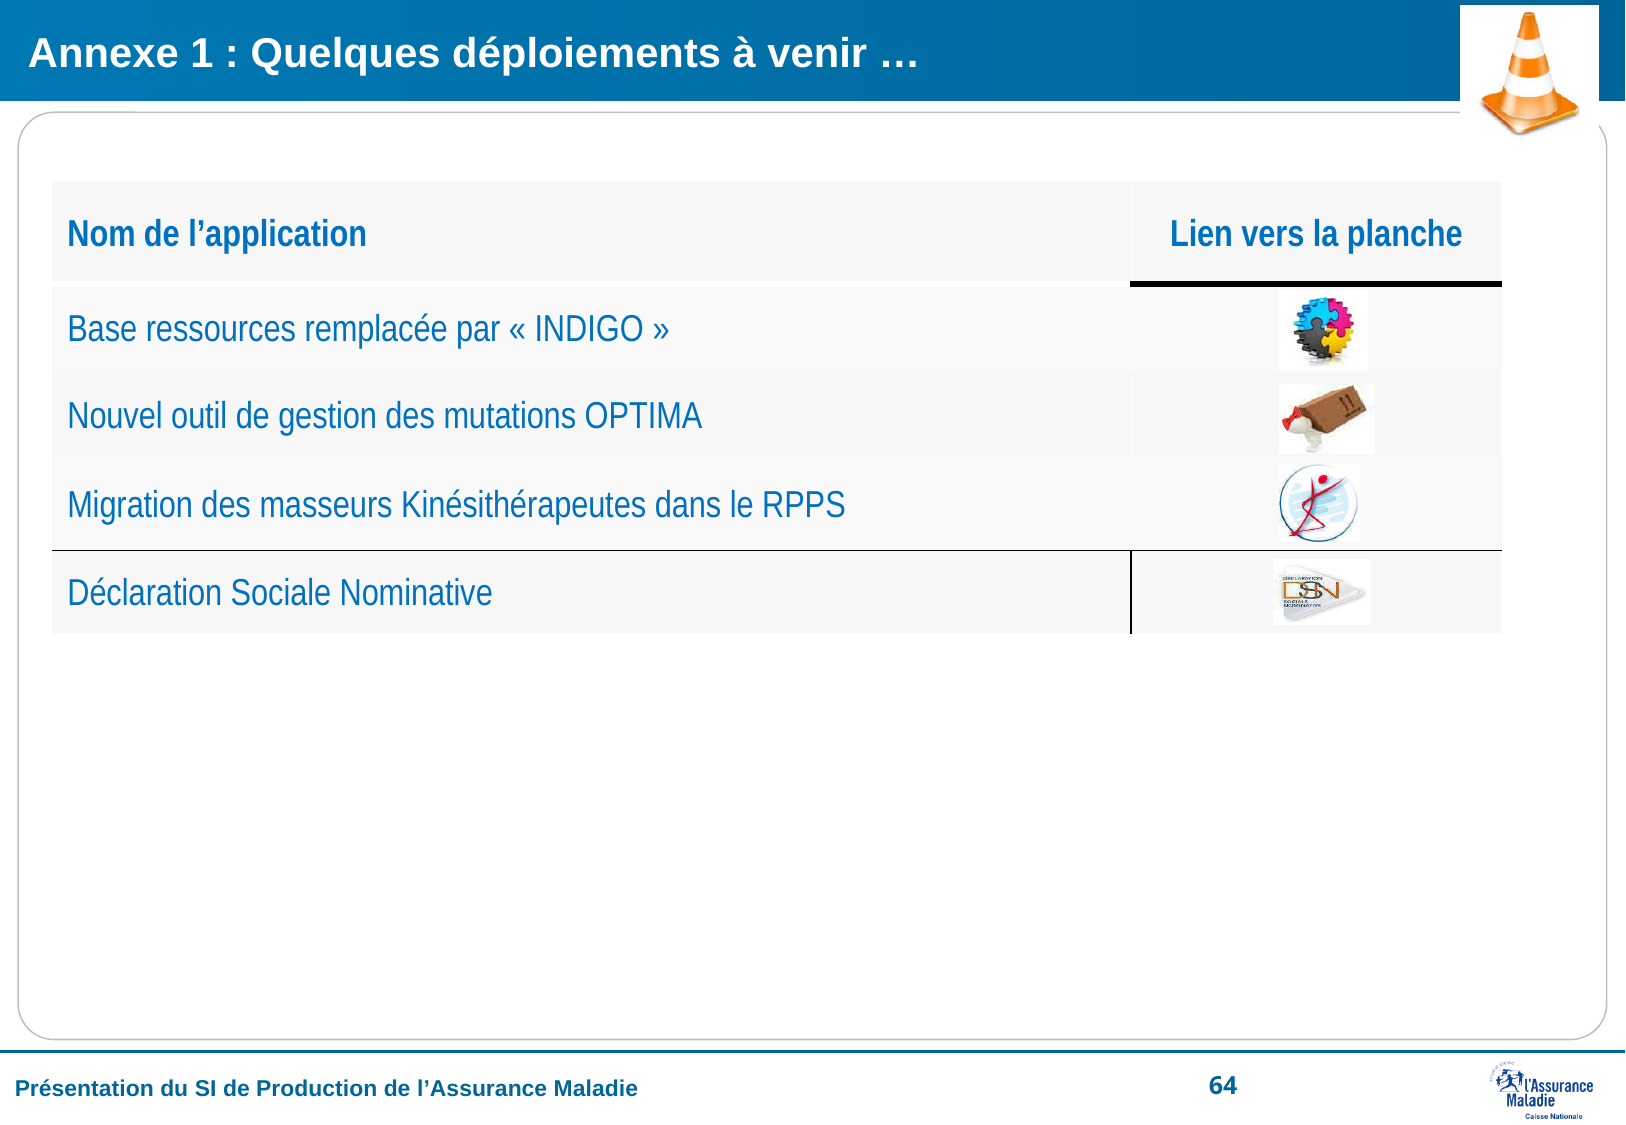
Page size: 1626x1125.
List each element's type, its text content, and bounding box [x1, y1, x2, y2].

picture [1279, 384, 1375, 454]
picture [1484, 1056, 1595, 1120]
table_cell [1132, 551, 1501, 633]
picture [1279, 464, 1360, 542]
table_cell [1132, 458, 1501, 550]
table_header Lien vers la planche [1132, 182, 1501, 281]
table_cell [1132, 373, 1501, 456]
picture [1273, 559, 1371, 625]
picture [1460, 6, 1599, 144]
picture [1279, 290, 1368, 371]
table_cell [1132, 287, 1501, 371]
table_cell Nouvel outil de gestion des mutations OPTIMA [53, 373, 1130, 456]
table_header Nom de l’application [53, 182, 1130, 281]
table_cell Migration des masseurs Kinésithérapeutes dans le RPPS [53, 458, 1130, 550]
table_cell Déclaration Sociale Nominative [53, 551, 1130, 633]
title Annexe 1 : Quelques déploiements à venir … [12, 3, 1595, 99]
table_cell Base ressources remplacée par « INDIGO » [53, 287, 1130, 371]
